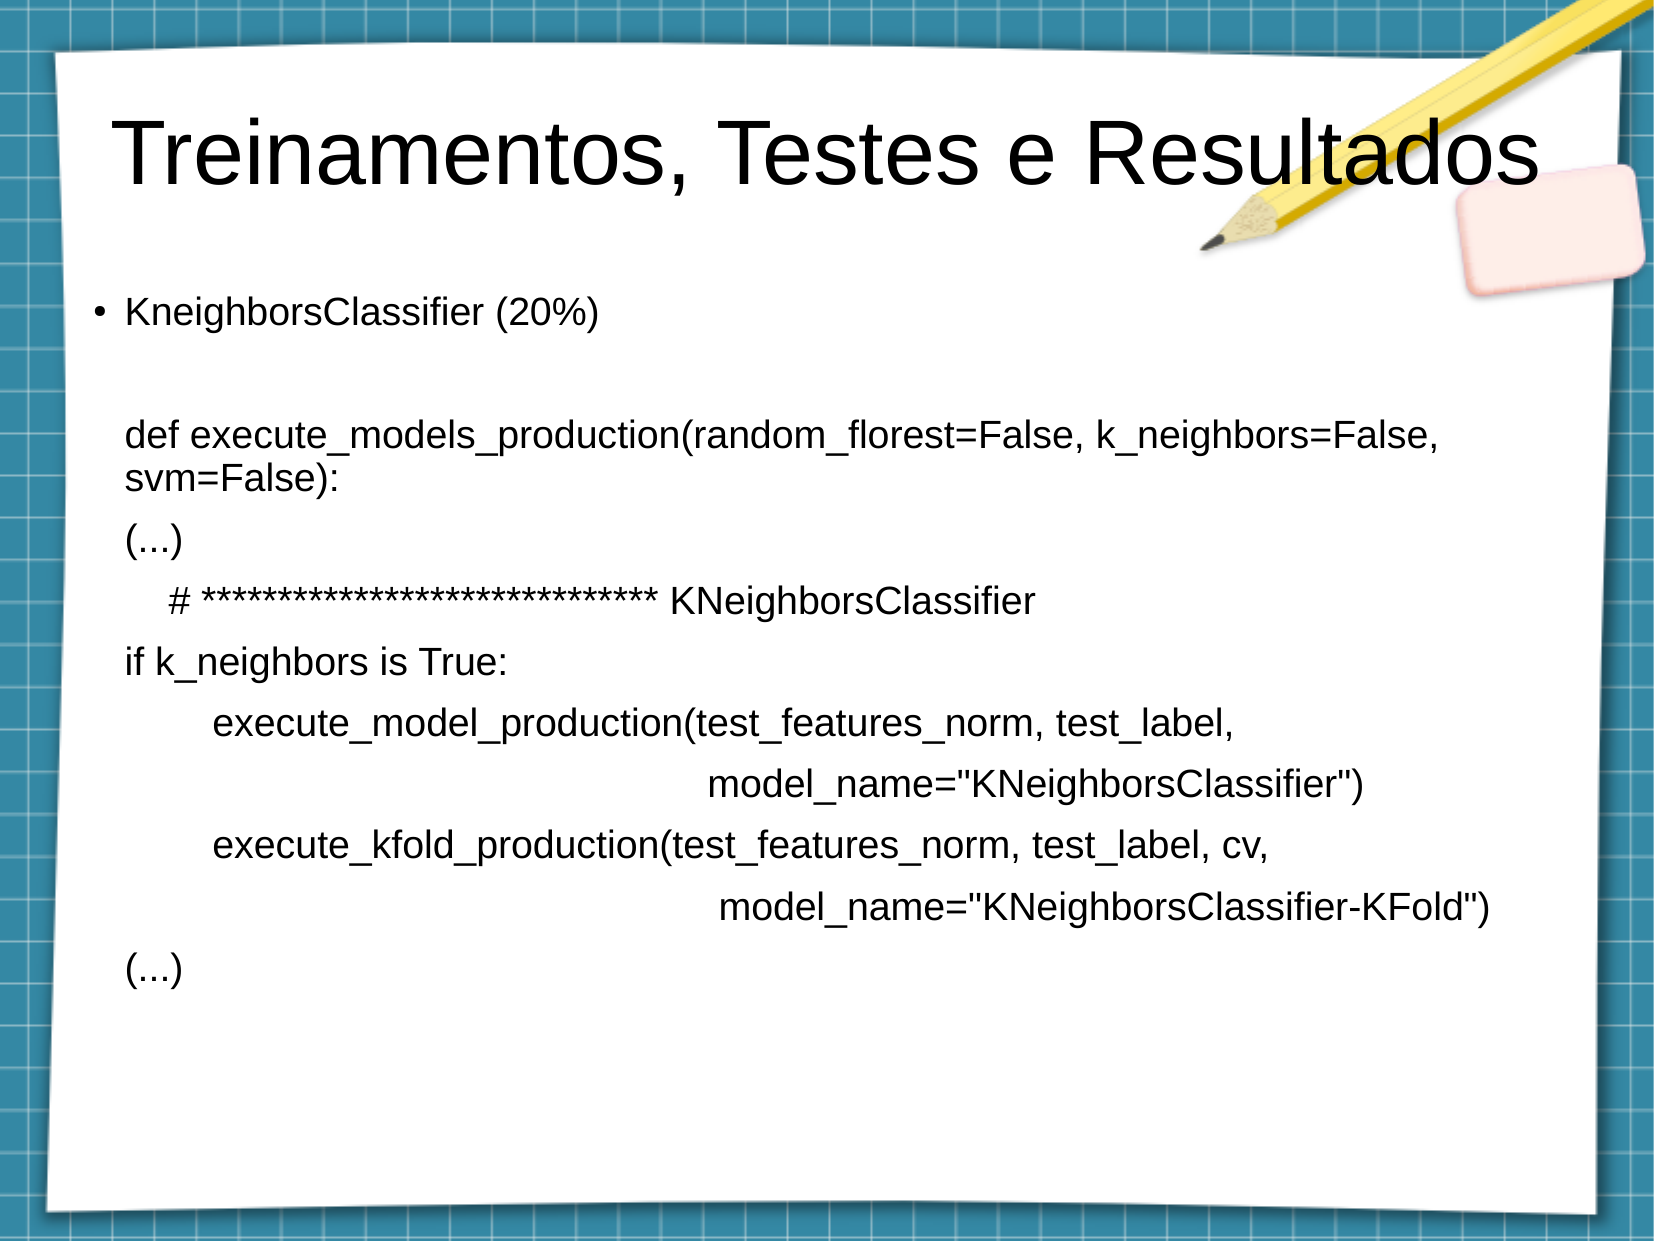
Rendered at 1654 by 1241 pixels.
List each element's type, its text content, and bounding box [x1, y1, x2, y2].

picture [0, 0, 1654, 1241]
list KneighborsClassifier (20%) def execute_models_production(random_florest=False, k_neighbors=False, svm=False): (...) # ****************************** KNeighborsClassifier if k_neighbors is True: execute_model_production(test_features_norm, test_label, model_name="KNeighborsClassifier") execute_kfold_production(test_features_norm, test_label, cv, model_name="KNeighborsClassifier-KFold") (...) [82, 290, 1571, 1010]
title Treinamentos, Testes e Resultados [82, 49, 1571, 257]
